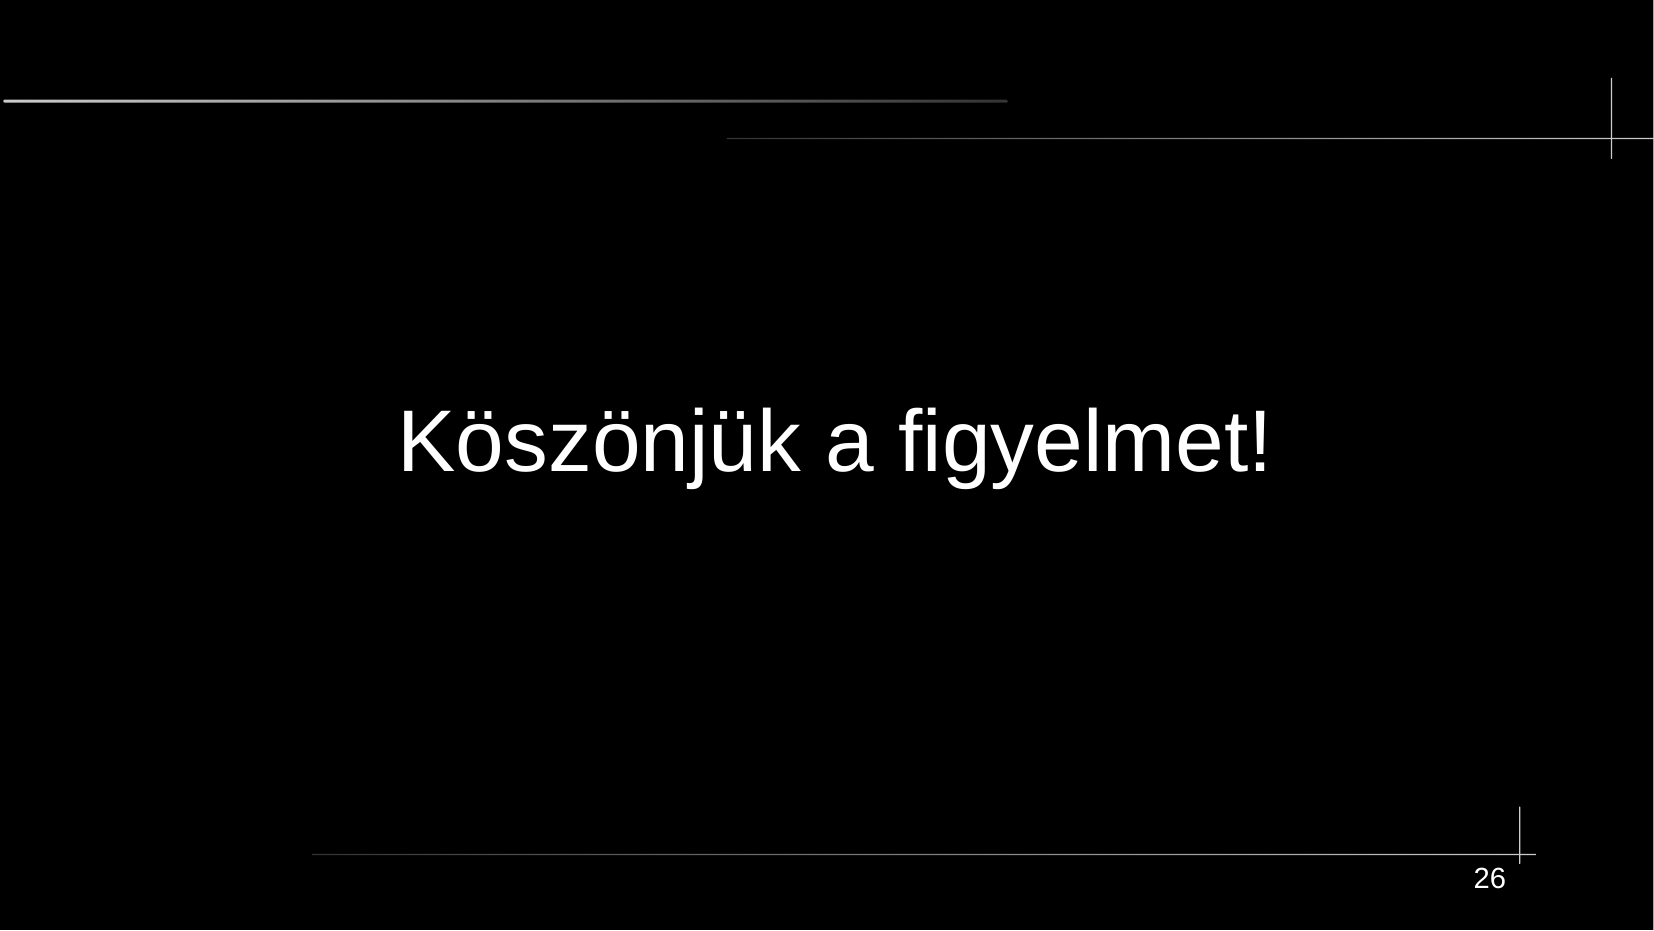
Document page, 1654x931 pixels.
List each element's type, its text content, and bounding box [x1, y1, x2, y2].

subtitle Köszönjük a figyelmet! [53, 194, 1619, 688]
